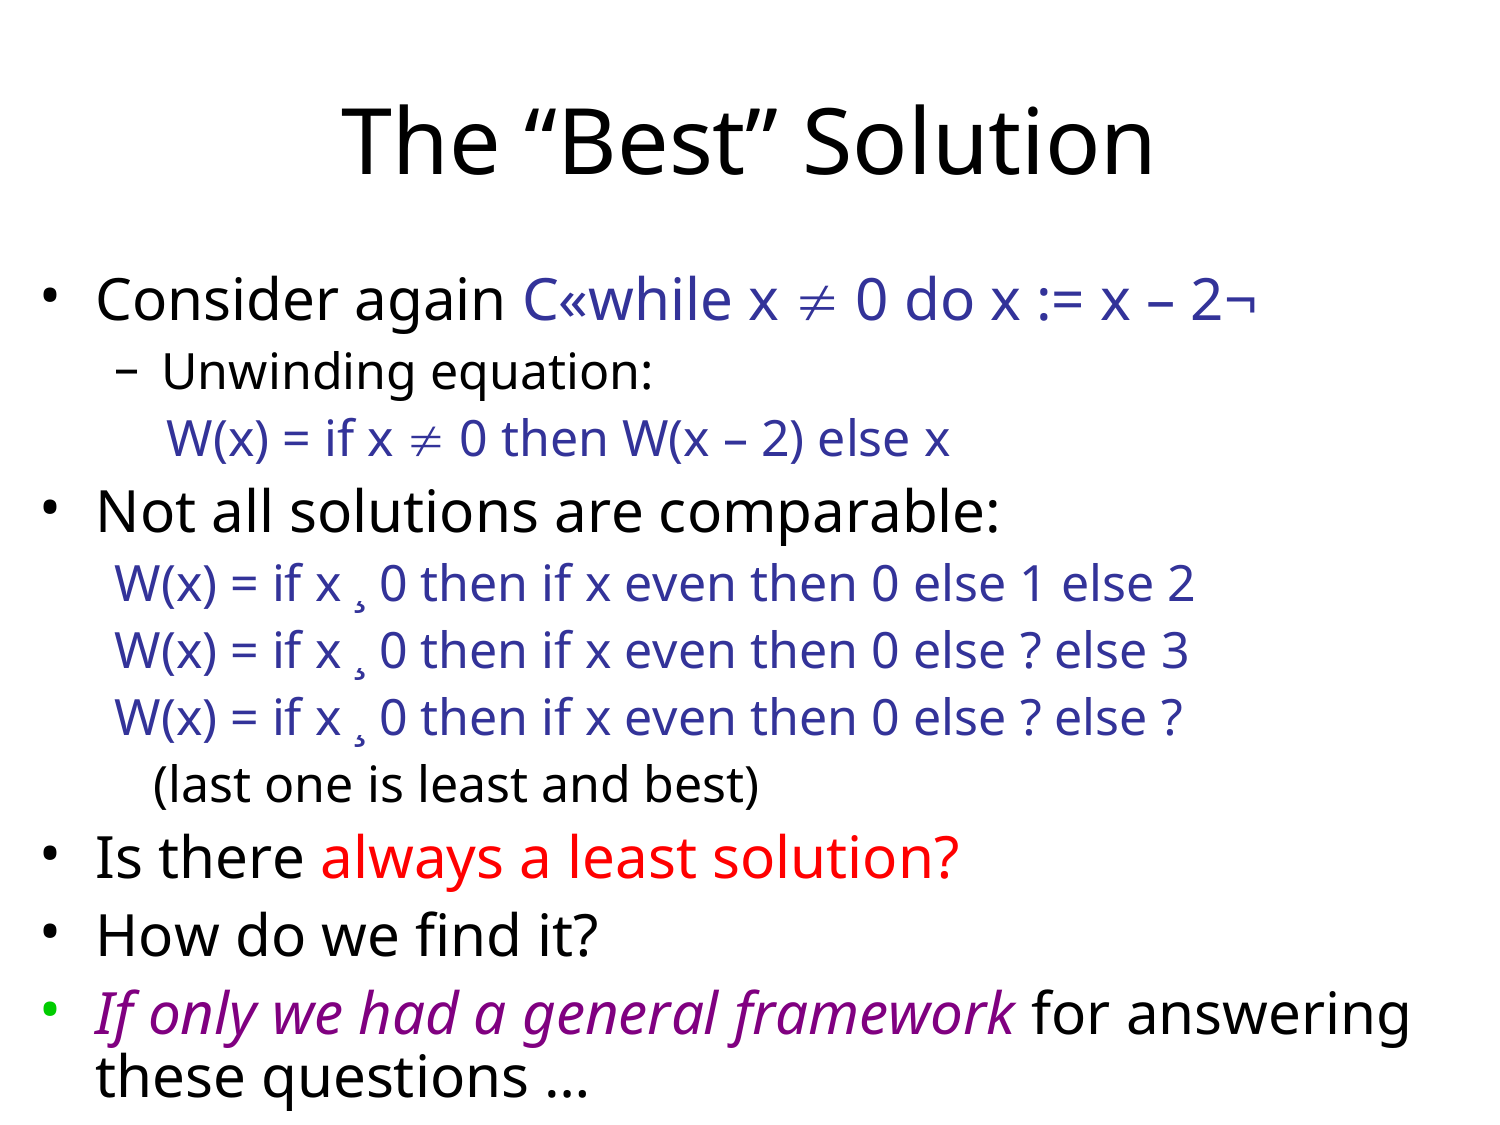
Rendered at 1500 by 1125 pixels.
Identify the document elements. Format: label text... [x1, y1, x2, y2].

list Consider again C«while x  0 do x := x – 2¬ Unwinding equation: W(x) = if x  0 then W(x – 2) else x Not all solutions are comparable: W(x) = if x ¸ 0 then if x even then 0 else 1 else 2 W(x) = if x ¸ 0 then if x even then 0 else ? else 3 W(x) = if x ¸ 0 then if x even then 0 else ? else ? (last one is least and best) Is there always a least solution? How do we find it? If only we had a general framework for answering these questions … [24, 262, 1500, 1112]
title The “Best” Solution [75, 45, 1426, 233]
